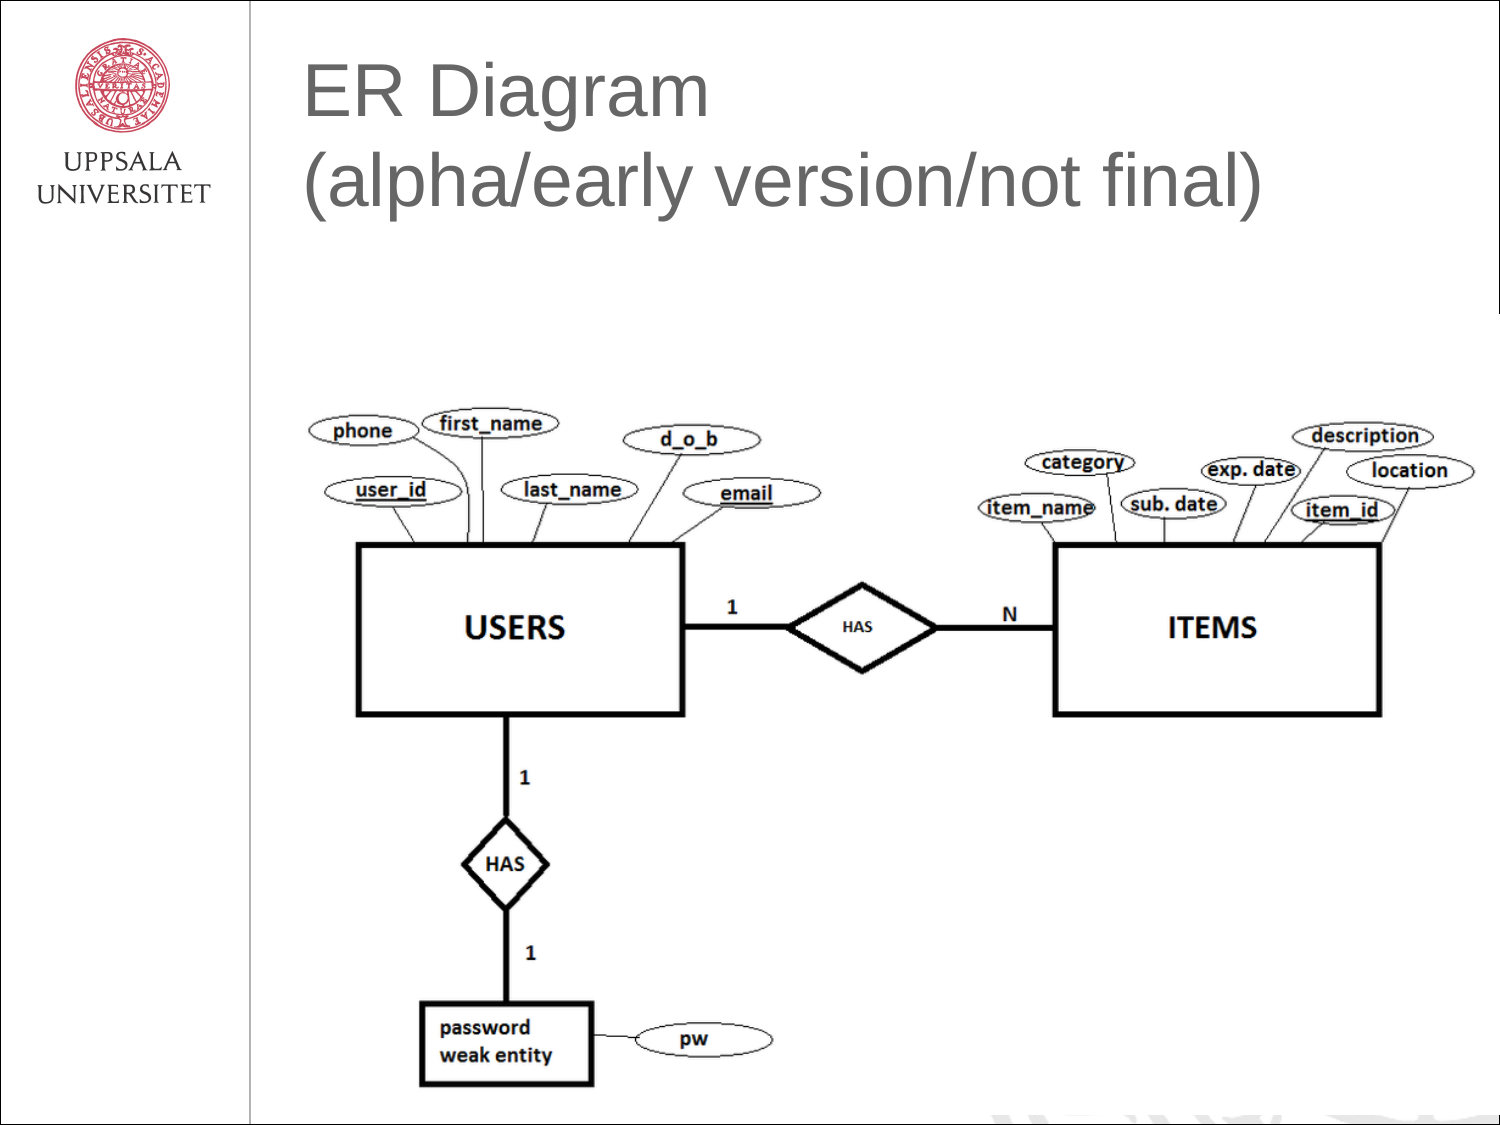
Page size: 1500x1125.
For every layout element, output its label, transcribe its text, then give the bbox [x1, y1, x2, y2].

picture [255, 314, 1500, 1124]
picture [1, 1, 248, 248]
title ER Diagram (alpha/early version/not final) [287, 21, 1438, 222]
